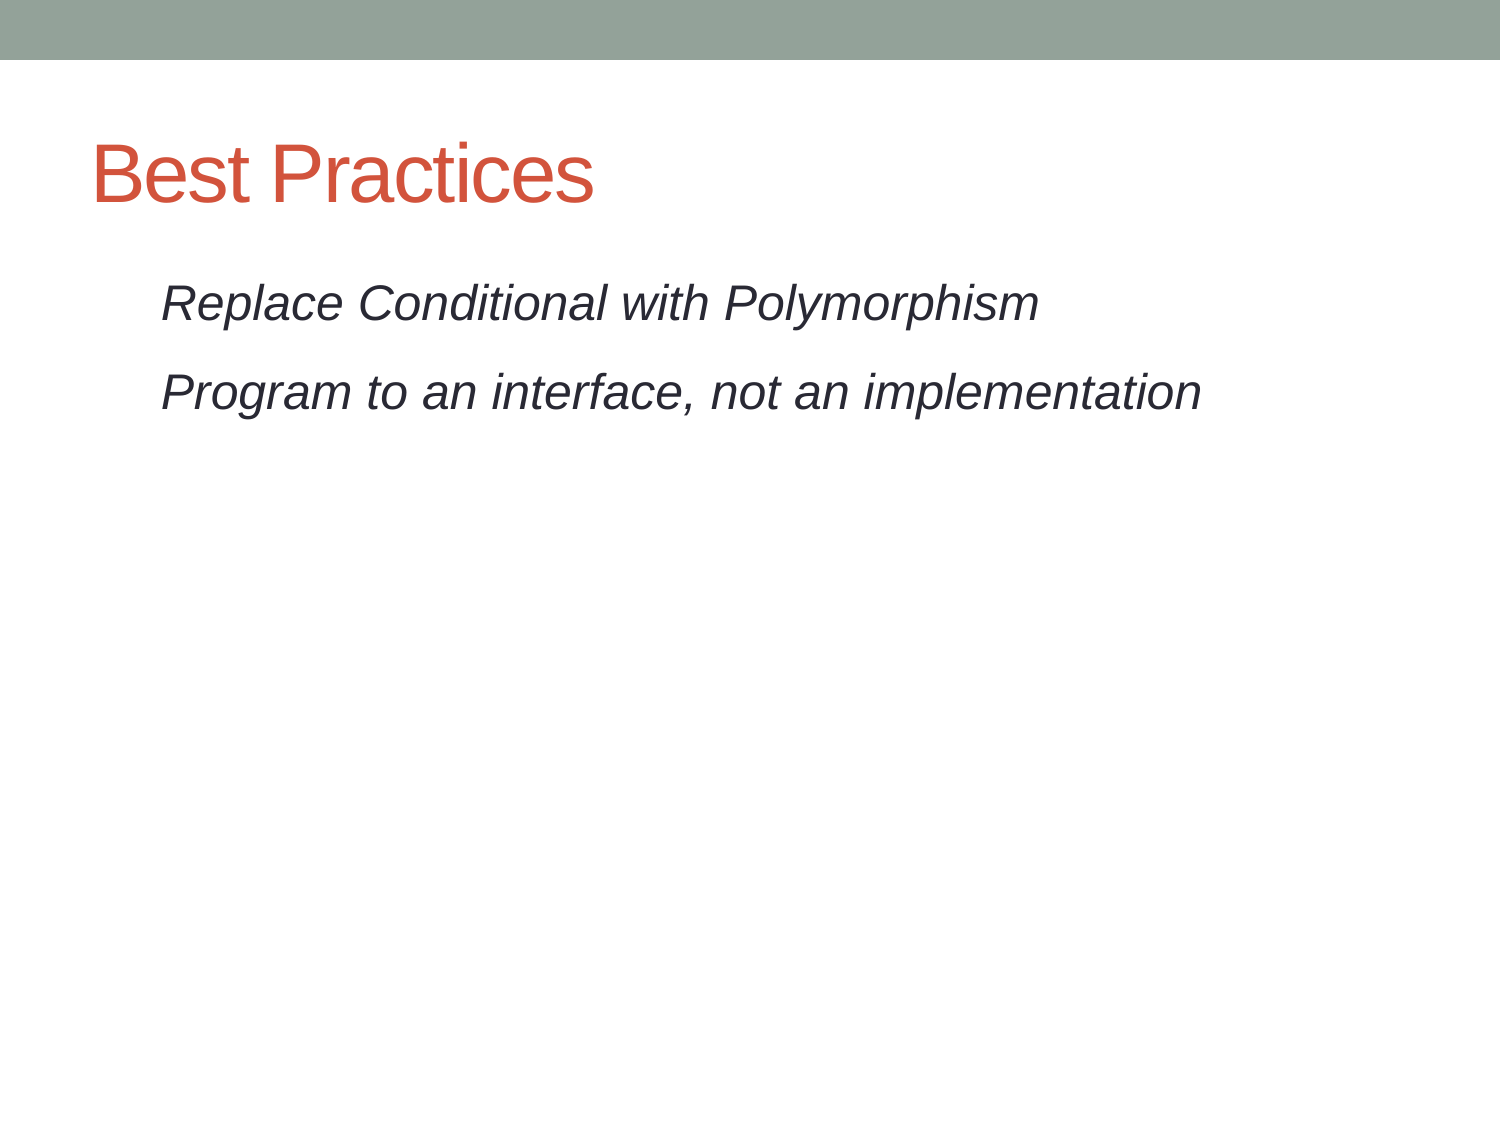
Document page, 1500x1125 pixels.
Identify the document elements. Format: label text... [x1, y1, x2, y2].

title Best Practices [75, 87, 1425, 250]
list Replace Conditional with Polymorphism Program to an interface, not an implementation [75, 262, 1425, 1063]
